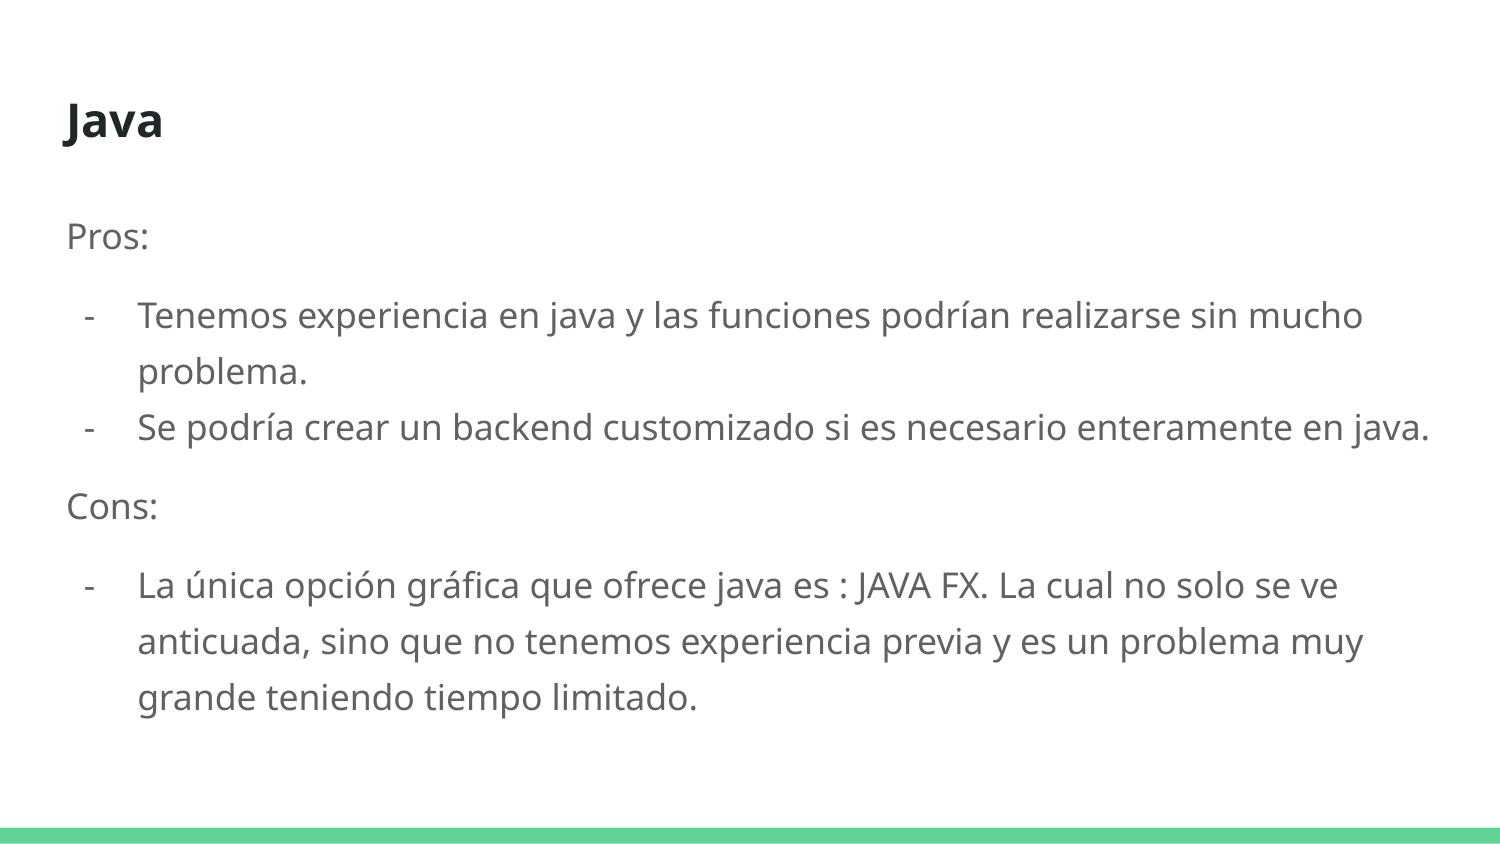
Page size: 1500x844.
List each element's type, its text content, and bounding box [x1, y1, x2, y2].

title Java [51, 72, 1449, 167]
list Pros: Tenemos experiencia en java y las funciones podrían realizarse sin mucho problema. Se podría crear un backend customizado si es necesario enteramente en java. Cons: La única opción gráfica que ofrece java es : JAVA FX. La cual no solo se ve anticuada, sino que no tenemos experiencia previa y es un problema muy grande teniendo tiempo limitado. [51, 189, 1449, 750]
